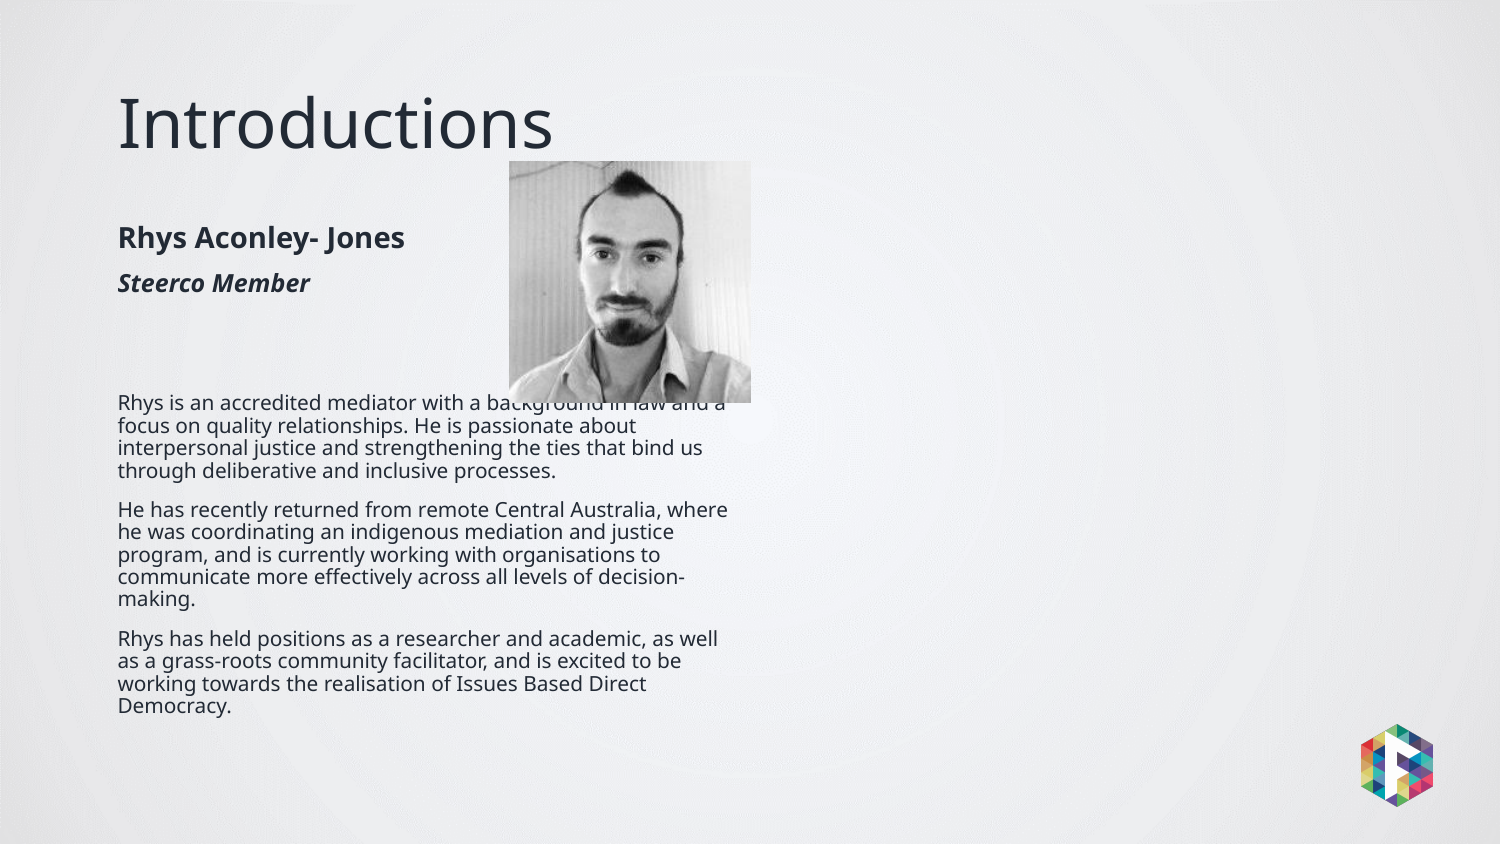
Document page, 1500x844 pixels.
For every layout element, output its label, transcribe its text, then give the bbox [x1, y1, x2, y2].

picture [0, 0, 1500, 844]
title Introductions [103, 44, 1397, 208]
text_box Rhys Aconley- Jones Steerco Member Rhys is an accredited mediator with a background in law and a focus on quality relationships. He is passionate about interpersonal justice and strengthening the ties that bind us through deliberative and inclusive processes. He has recently returned from remote Central Australia, where he was coordinating an indigenous mediation and justice program, and is currently working with organisations to communicate more effectively across all levels of decision-making. Rhys has held positions as a researcher and academic, as well as a grass-roots community facilitator, and is excited to be working towards the realisation of Issues Based Direct Democracy. [102, 207, 750, 742]
